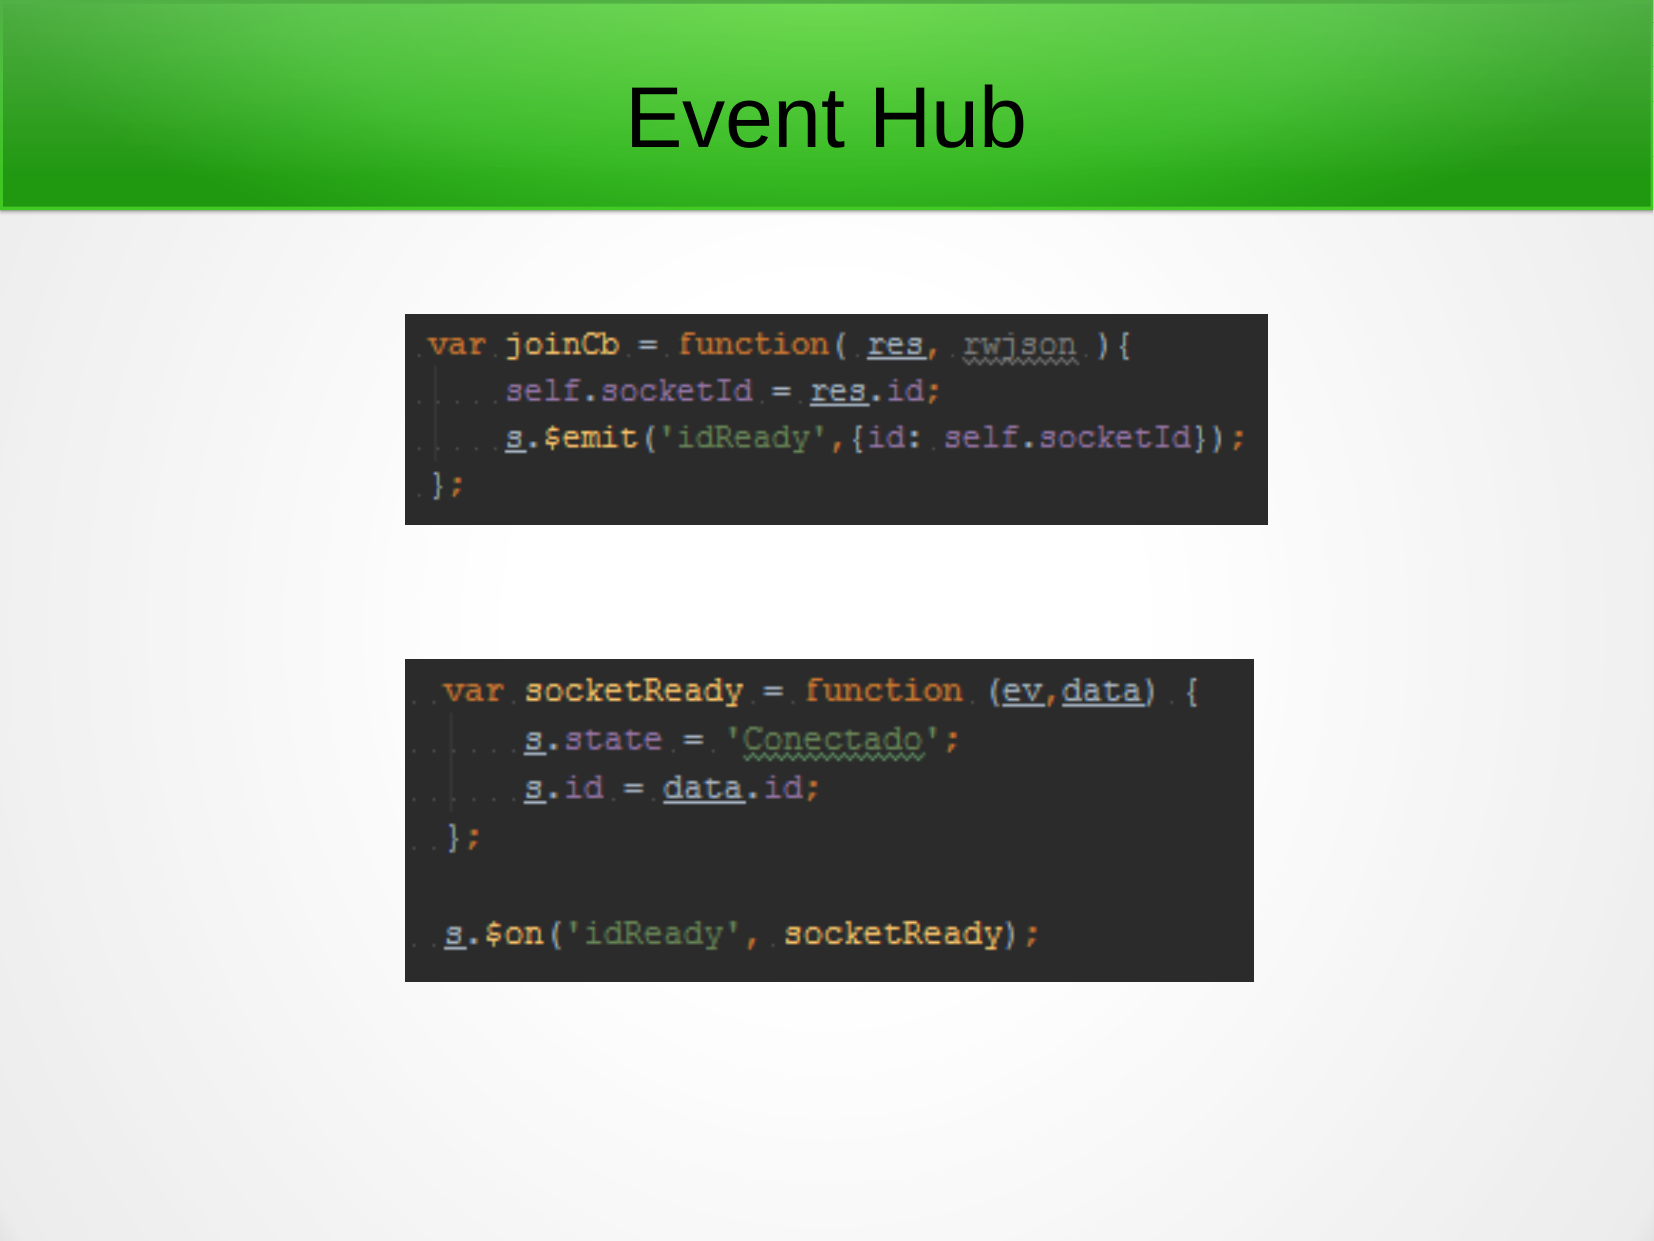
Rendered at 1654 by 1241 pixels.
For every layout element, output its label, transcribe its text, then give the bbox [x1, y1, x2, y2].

title Event Hub [82, 47, 1571, 189]
picture [405, 659, 1254, 982]
picture [405, 314, 1268, 525]
